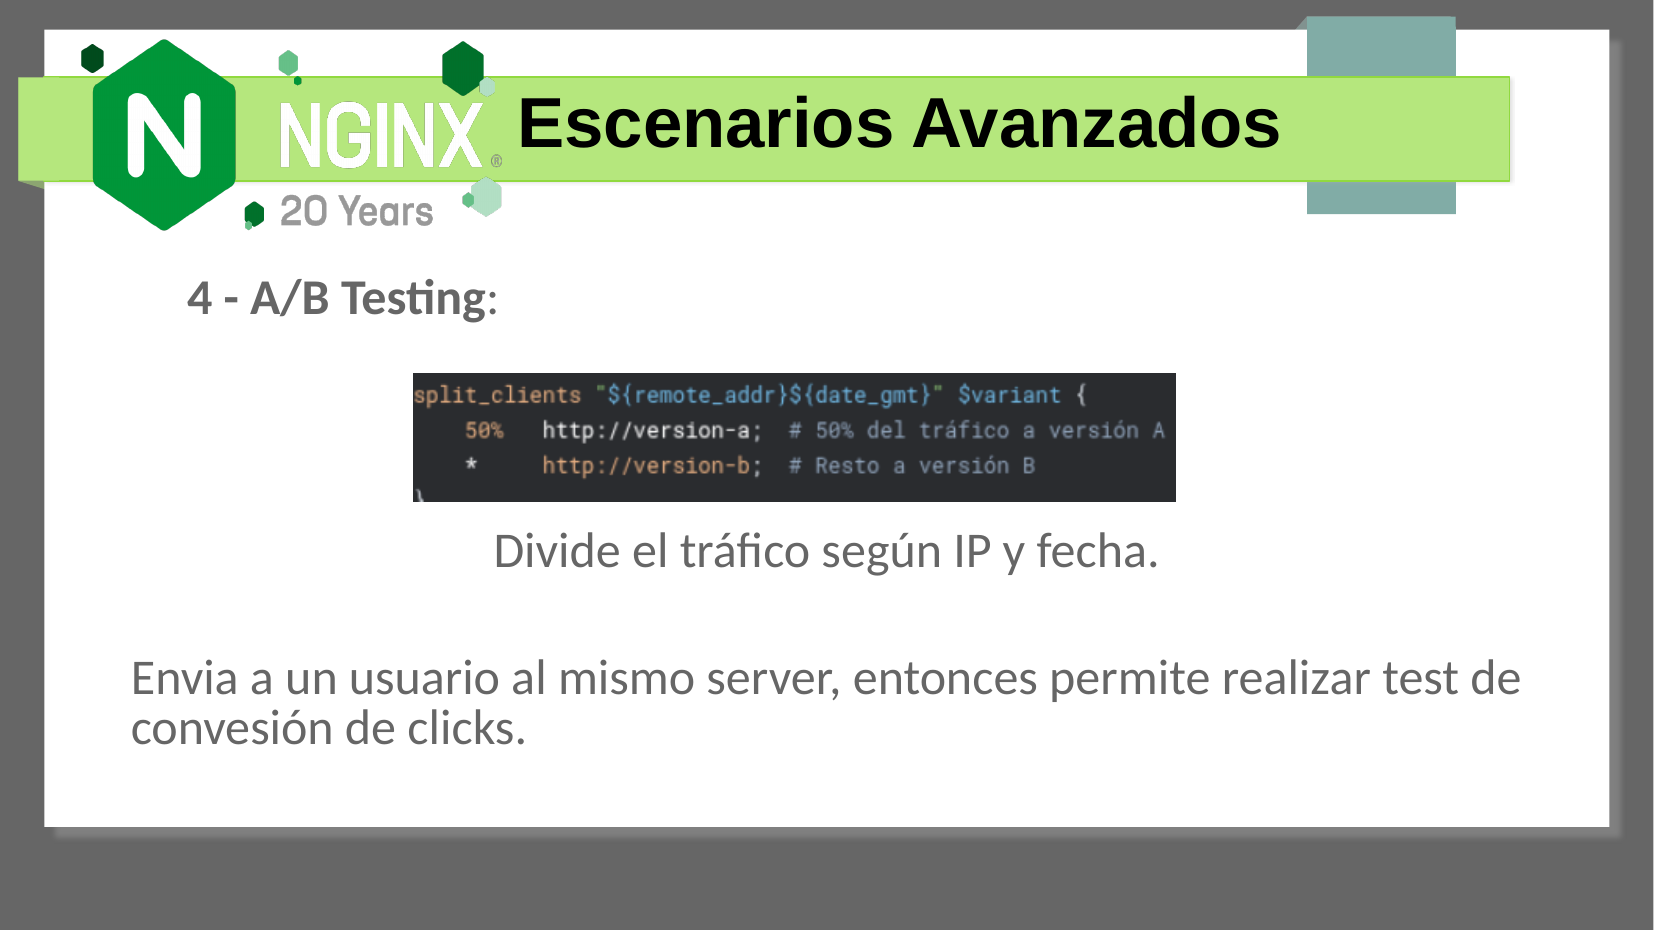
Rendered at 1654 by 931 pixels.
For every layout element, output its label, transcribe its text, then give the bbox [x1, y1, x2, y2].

picture [74, 37, 502, 237]
subtitle 4 - A/B Testing: Divide el tráfico según IP y fecha. Envia a un usuario al mismo server, entonces permite realizar test de convesión de clicks. [59, 177, 1595, 857]
picture [413, 373, 1176, 502]
title Escenarios Avanzados [517, 38, 1611, 207]
